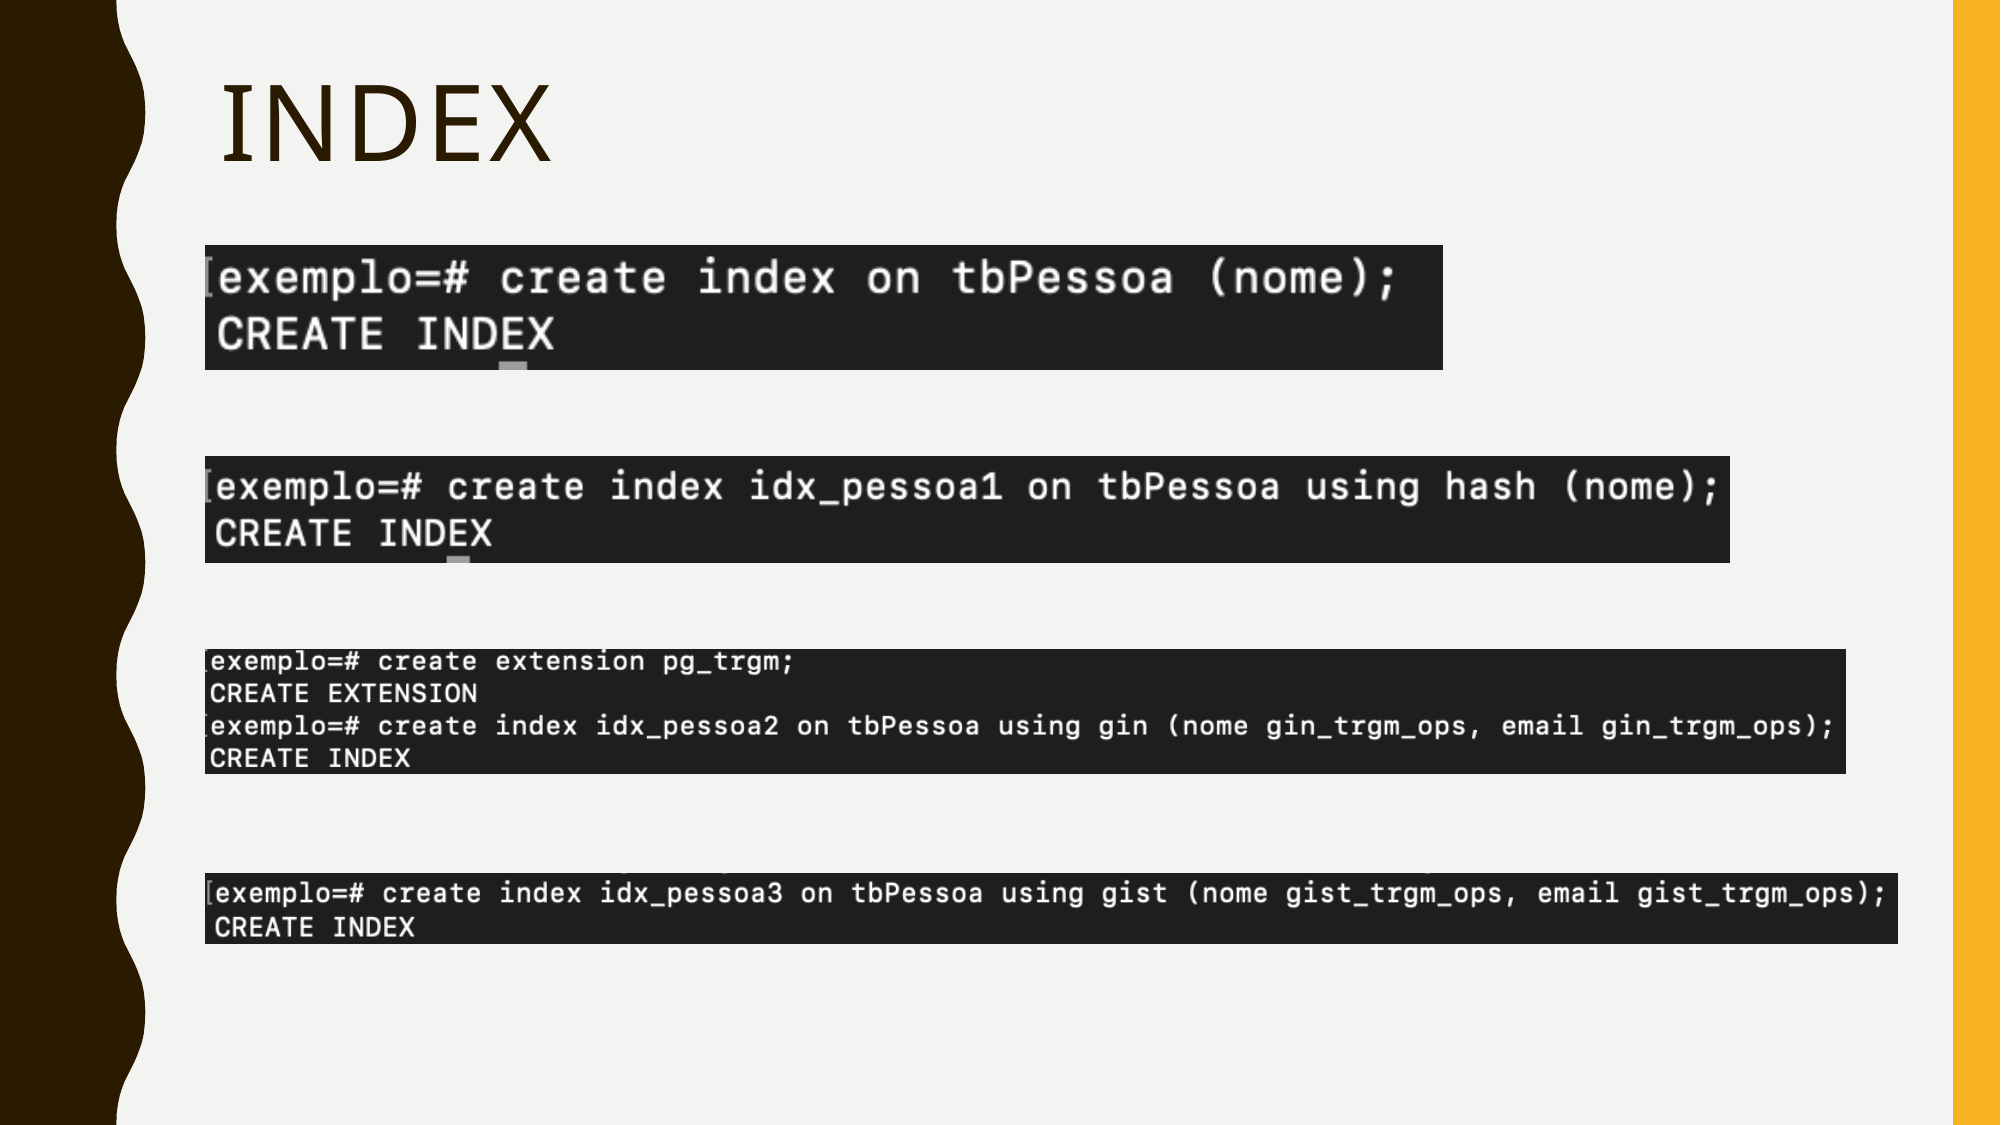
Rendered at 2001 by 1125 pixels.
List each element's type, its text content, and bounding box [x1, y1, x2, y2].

title index [205, 62, 1876, 308]
picture [205, 649, 1846, 774]
picture [205, 245, 1443, 370]
picture [205, 873, 1898, 944]
picture [205, 456, 1730, 563]
